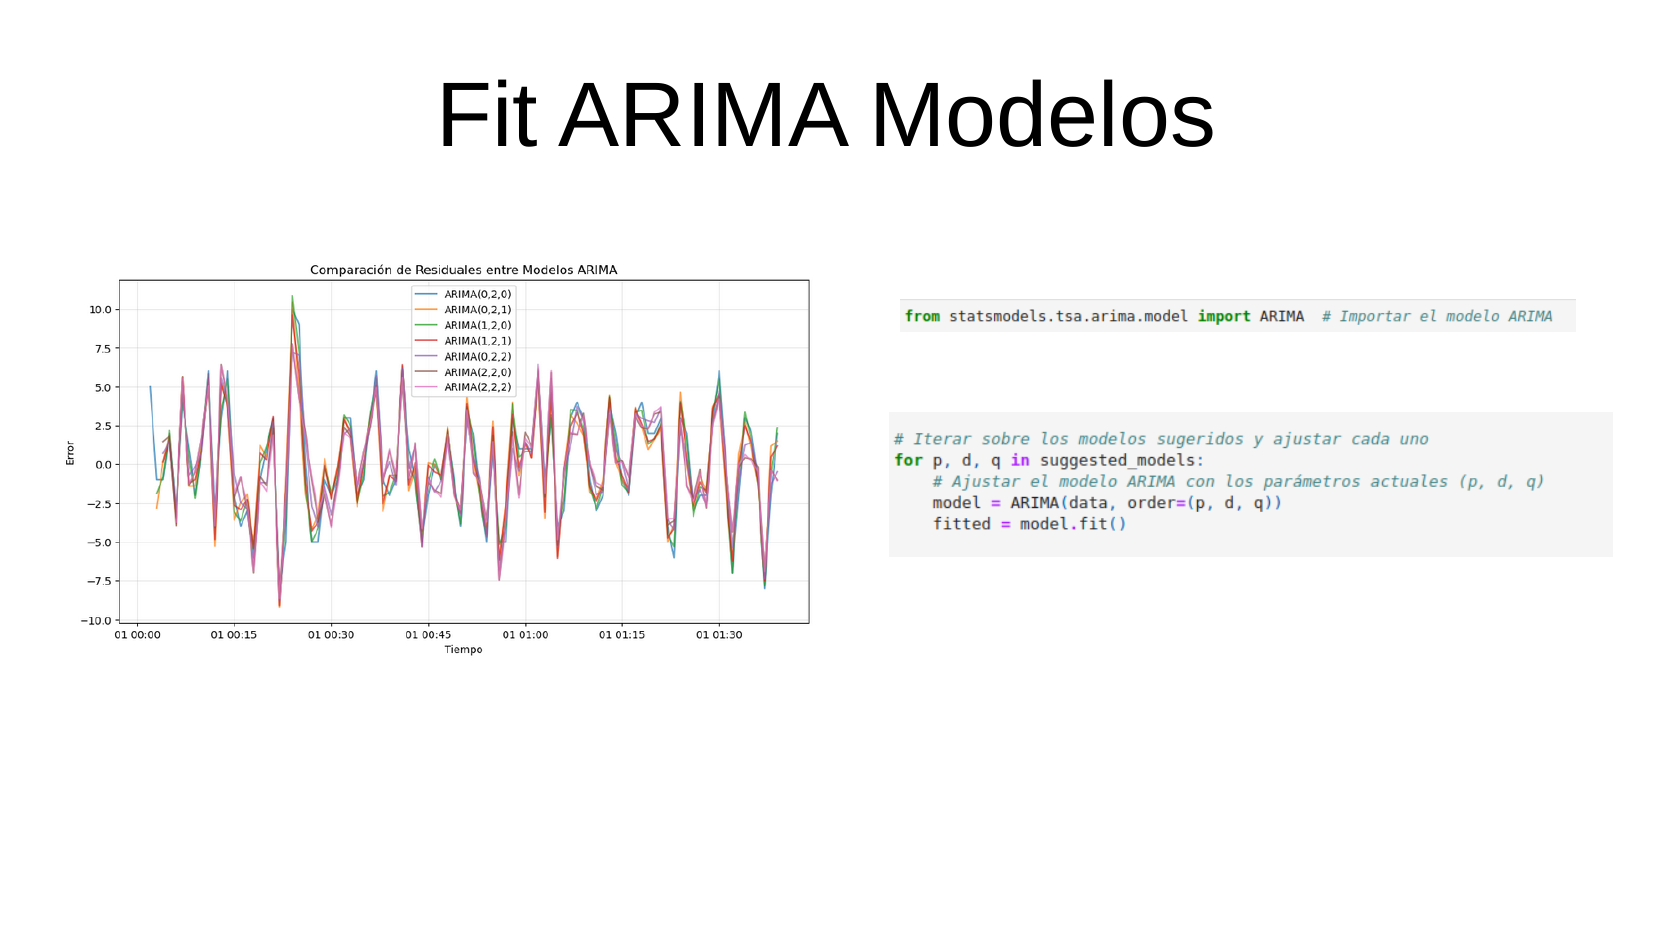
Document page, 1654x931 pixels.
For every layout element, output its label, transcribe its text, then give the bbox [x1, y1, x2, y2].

picture [46, 262, 826, 676]
picture [889, 412, 1613, 557]
picture [900, 299, 1576, 332]
title Fit ARIMA Modelos [82, 37, 1571, 193]
